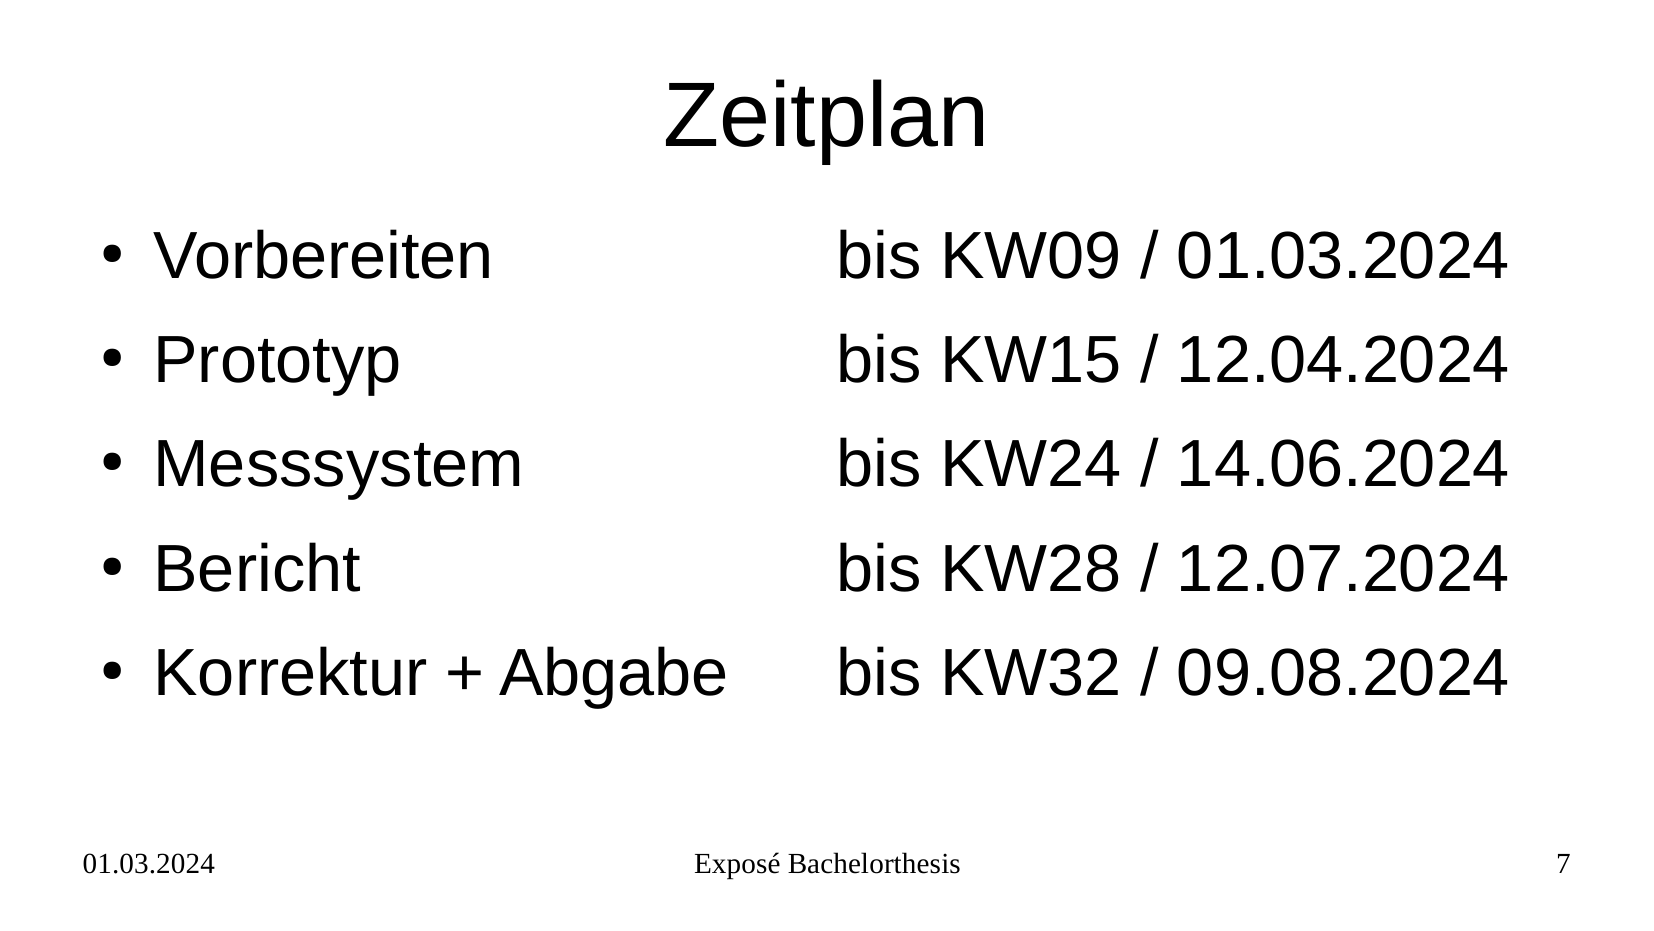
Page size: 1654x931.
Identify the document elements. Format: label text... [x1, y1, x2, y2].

title Zeitplan [82, 37, 1571, 193]
list Vorbereiten bis KW09 / 01.03.2024 Prototyp bis KW15 / 12.04.2024 Messsystem bis KW24 / 14.06.2024 Bericht bis KW28 / 12.07.2024 Korrektur + Abgabe bis KW32 / 09.08.2024 [82, 217, 1571, 758]
